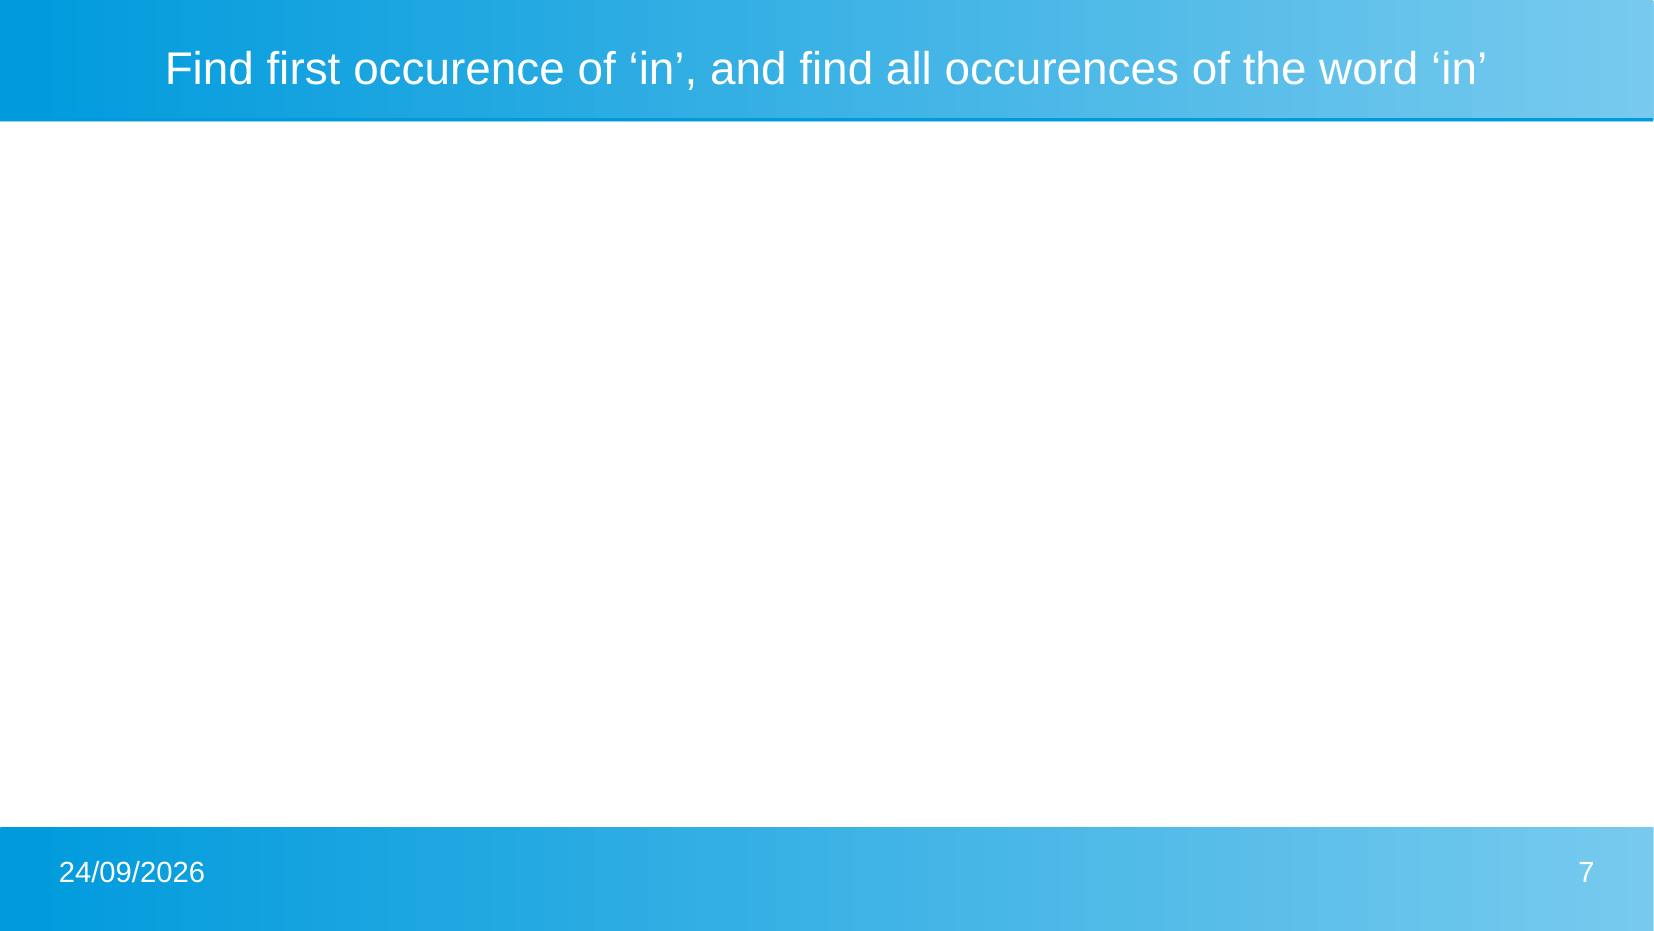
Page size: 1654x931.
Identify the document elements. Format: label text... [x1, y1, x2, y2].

title Find first occurence of ‘in’, and find all occurences of the word ‘in’ [59, 29, 1595, 108]
